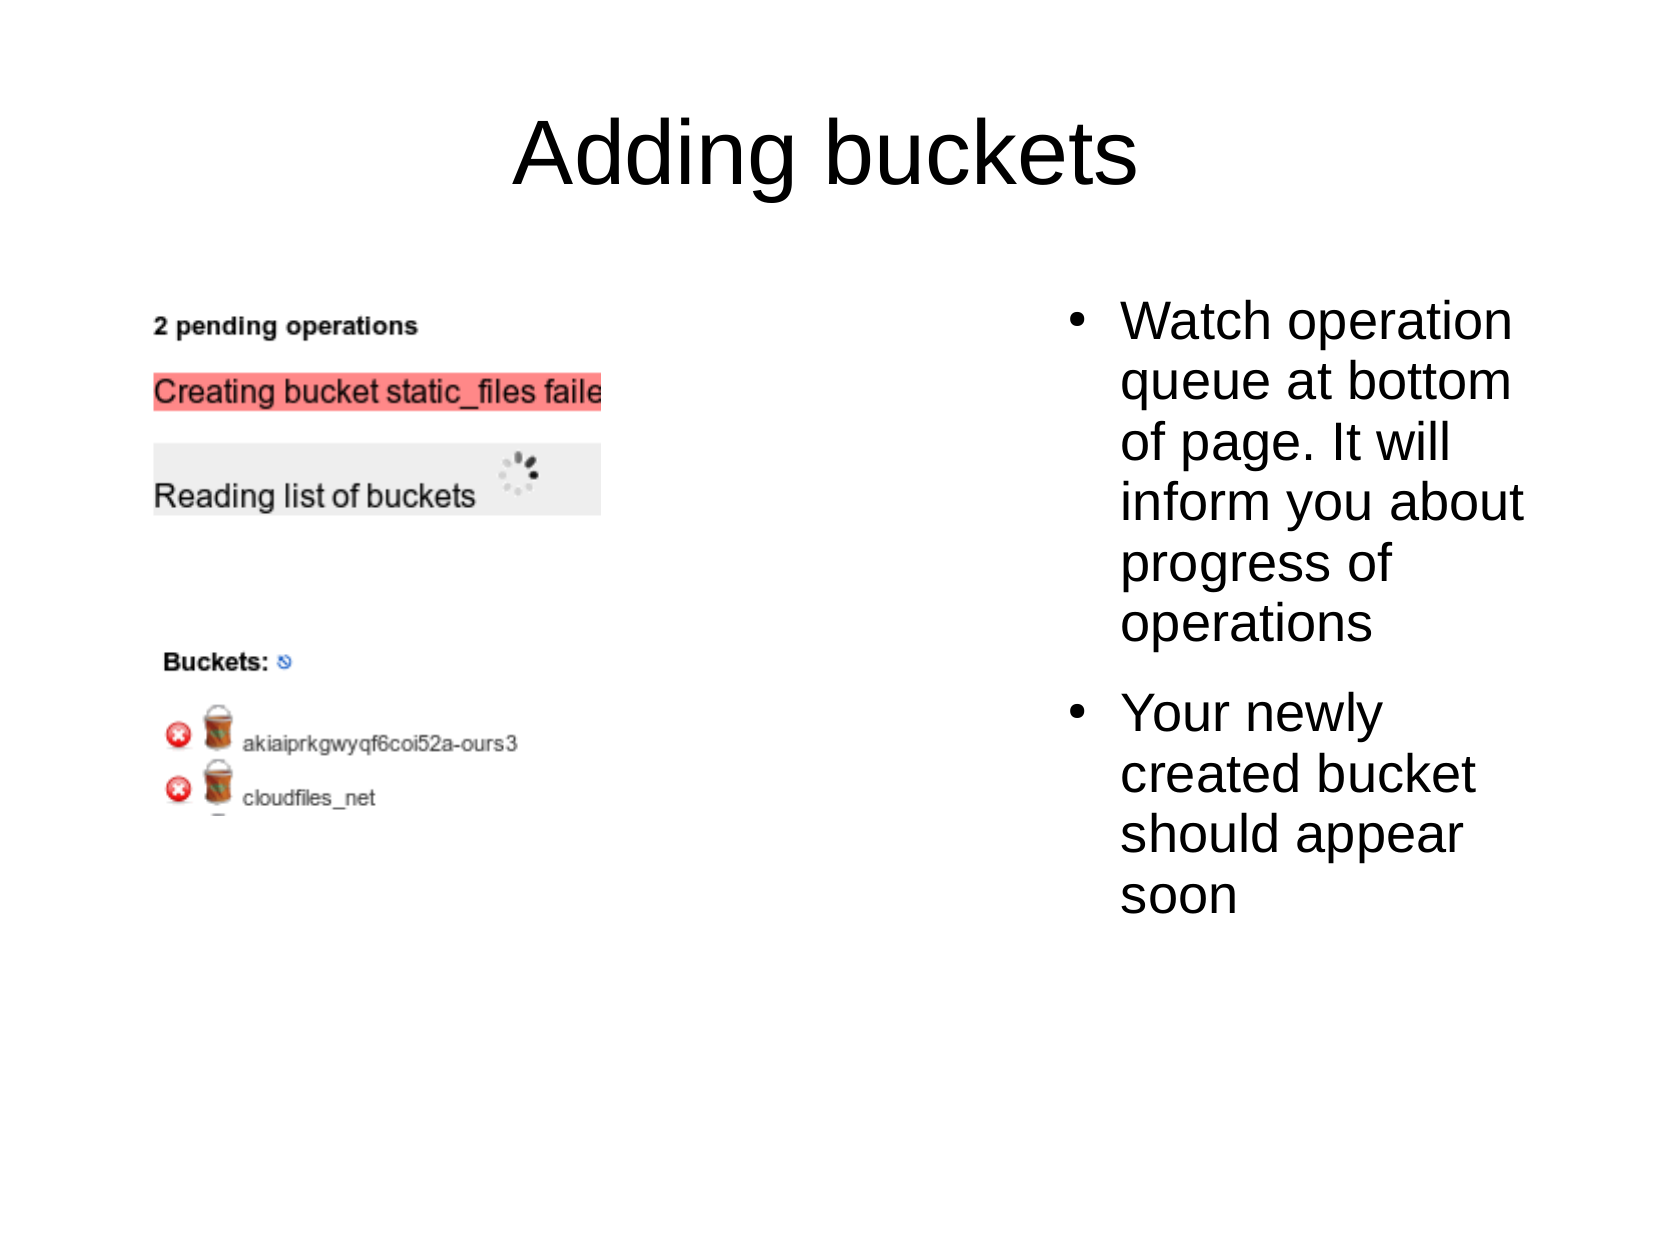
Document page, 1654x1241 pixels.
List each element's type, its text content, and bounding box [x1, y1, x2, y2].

list Watch operation queue at bottom of page. It will inform you about progress of operations Your newly created bucket should appear soon [1050, 290, 1572, 1109]
title Adding buckets [82, 49, 1571, 257]
picture [143, 637, 526, 816]
picture [136, 299, 601, 540]
